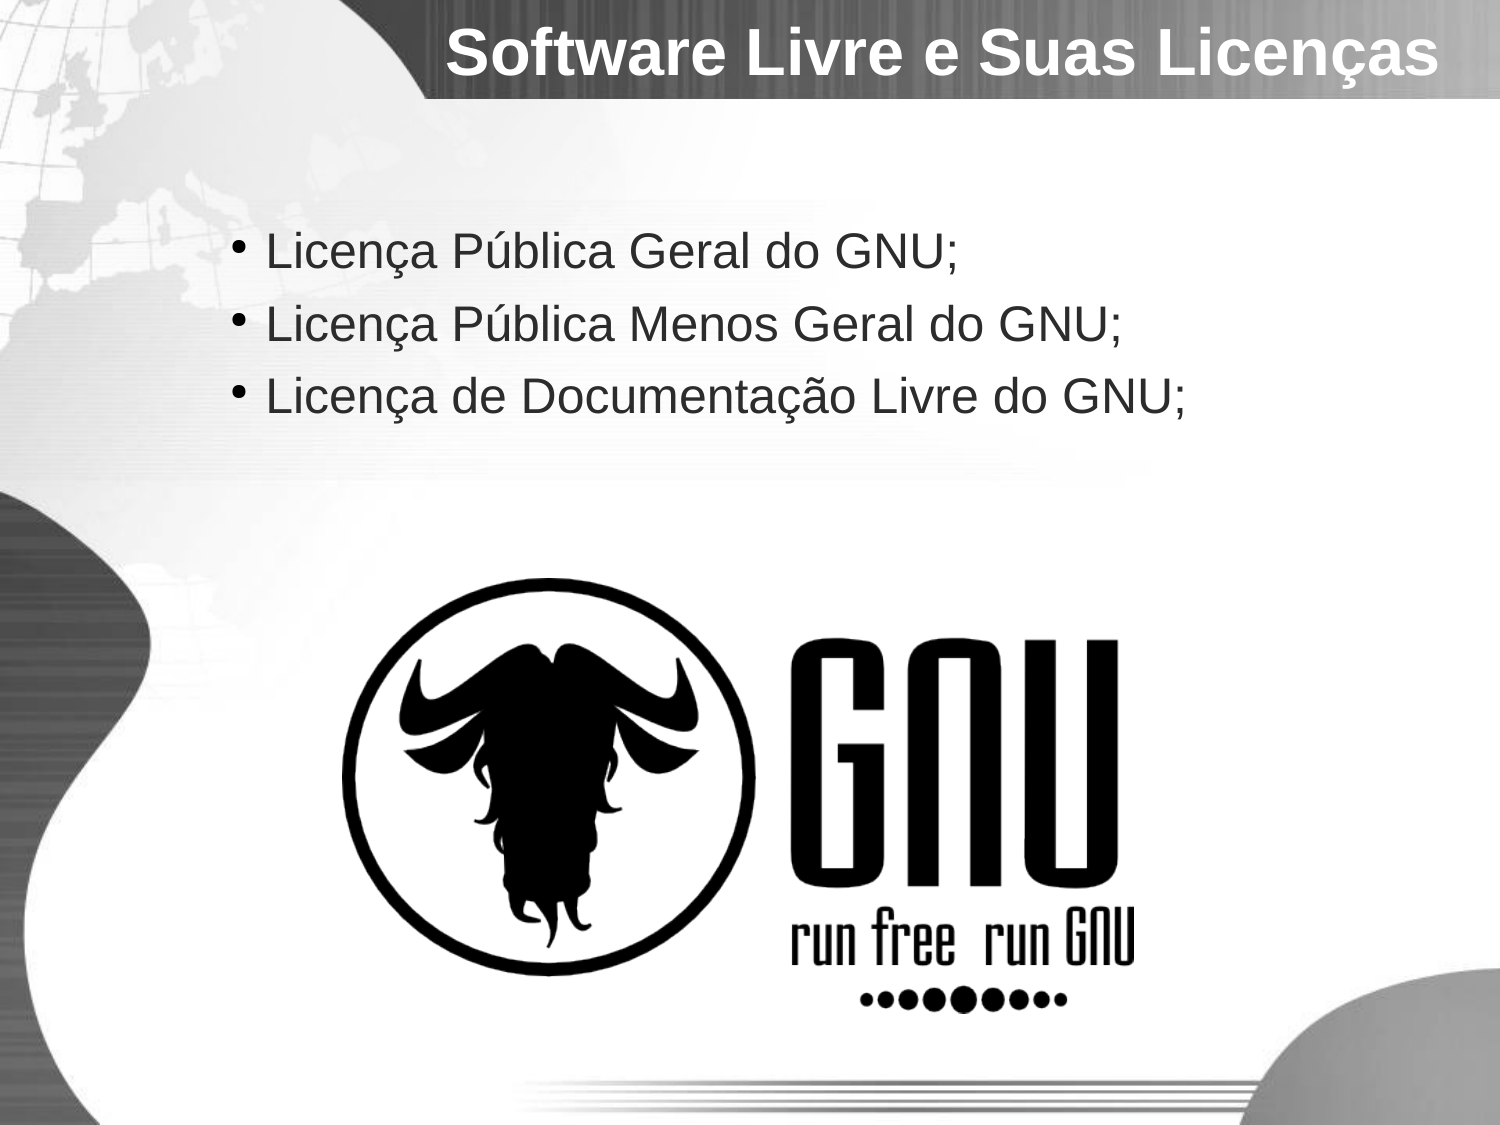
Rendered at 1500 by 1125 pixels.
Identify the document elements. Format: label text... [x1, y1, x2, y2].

picture [0, 0, 1500, 1125]
title Software Livre e Suas Licenças [430, 0, 1489, 105]
list Licença Pública Geral do GNU; Licença Pública Menos Geral do GNU; Licença de Documentação Livre do GNU; [159, 210, 1468, 520]
